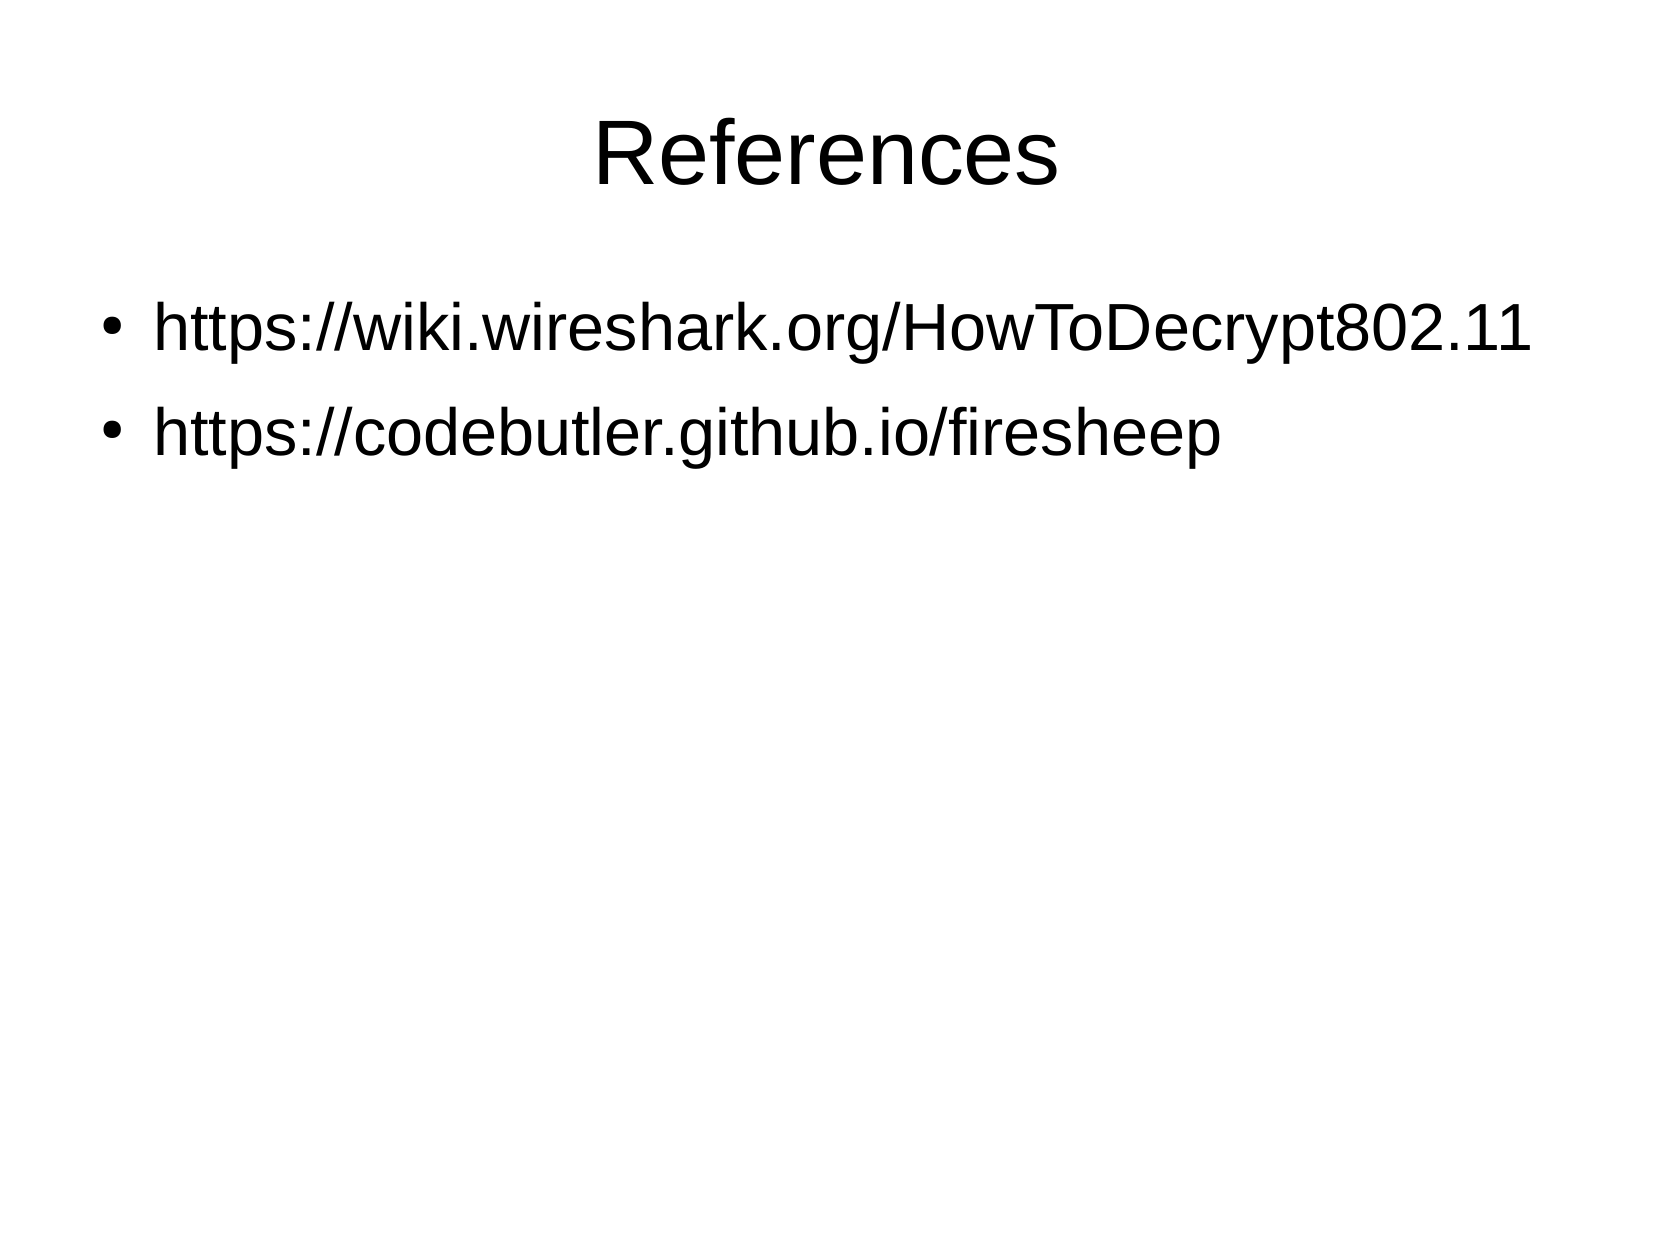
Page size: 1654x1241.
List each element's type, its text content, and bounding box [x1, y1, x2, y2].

title References [82, 49, 1571, 257]
list https://wiki.wireshark.org/HowToDecrypt802.11 https://codebutler.github.io/firesheep [82, 290, 1571, 1010]
